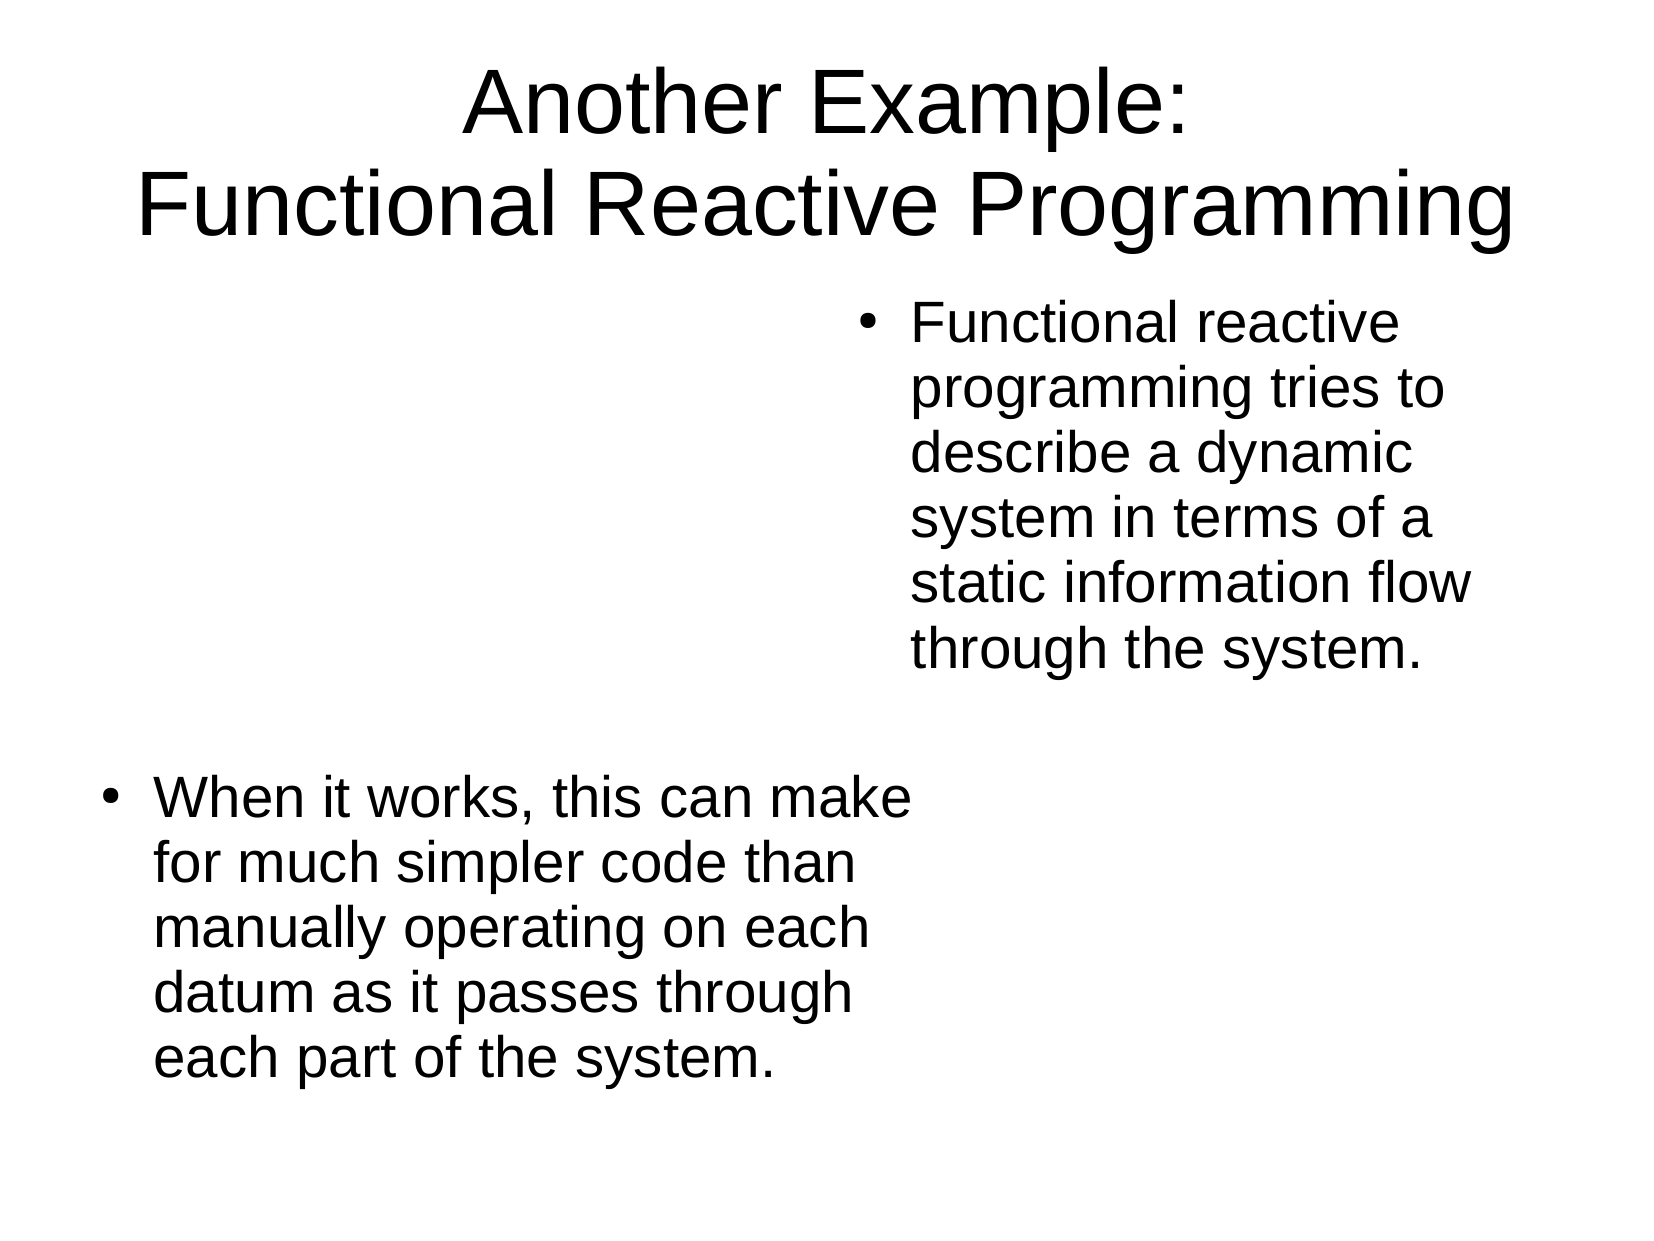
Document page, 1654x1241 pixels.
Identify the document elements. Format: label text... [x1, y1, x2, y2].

list When it works, this can make for much simpler code than manually operating on each datum as it passes through each part of the system. [82, 765, 946, 1109]
title Another Example: Functional Reactive Programming [82, 49, 1571, 257]
list Functional reactive programming tries to describe a dynamic system in terms of a static information flow through the system. [840, 290, 1571, 681]
